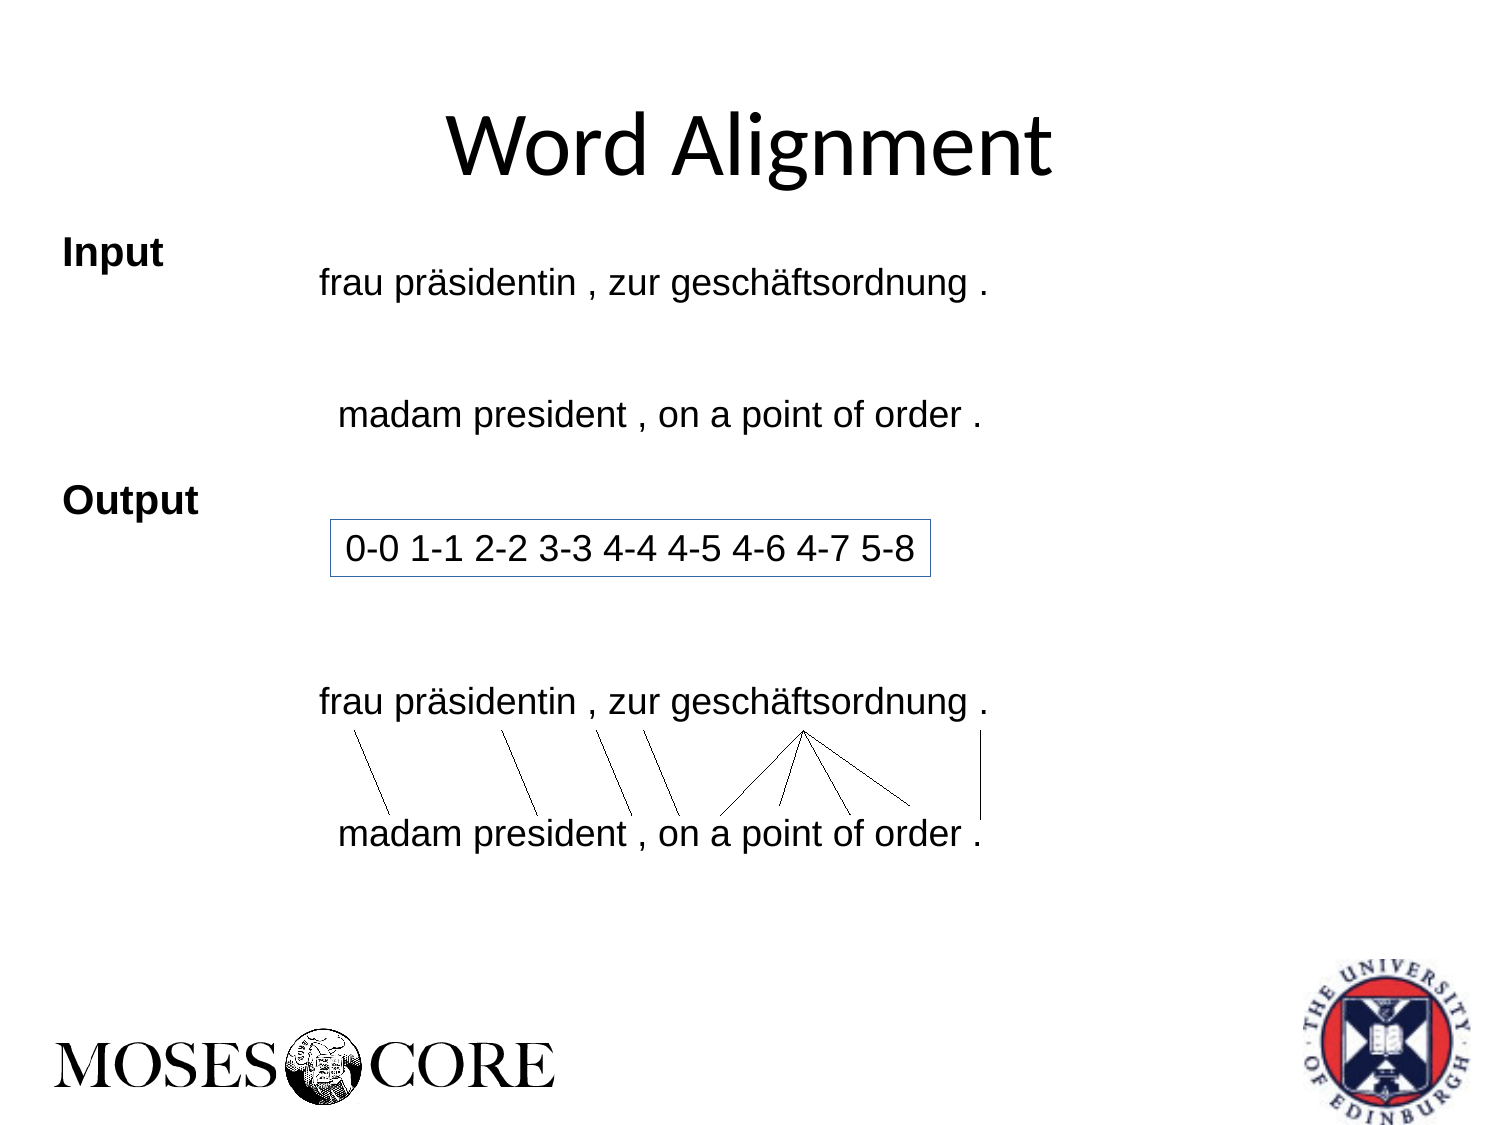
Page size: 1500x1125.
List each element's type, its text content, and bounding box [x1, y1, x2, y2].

text_box madam president , on a point of order . [323, 386, 999, 443]
picture [1303, 959, 1475, 1125]
text_box Output [47, 469, 358, 532]
text_box frau präsidentin , zur geschäftsordnung . [304, 673, 1004, 731]
text_box madam president , on a point of order . [323, 805, 999, 863]
text_box Input [47, 221, 358, 284]
title Word Alignment [75, 45, 1426, 233]
text_box 0-0 1-1 2-2 3-3 4-4 4-5 4-6 4-7 5-8 [330, 519, 931, 577]
text_box frau präsidentin , zur geschäftsordnung . [304, 253, 1004, 311]
picture [53, 1025, 555, 1108]
